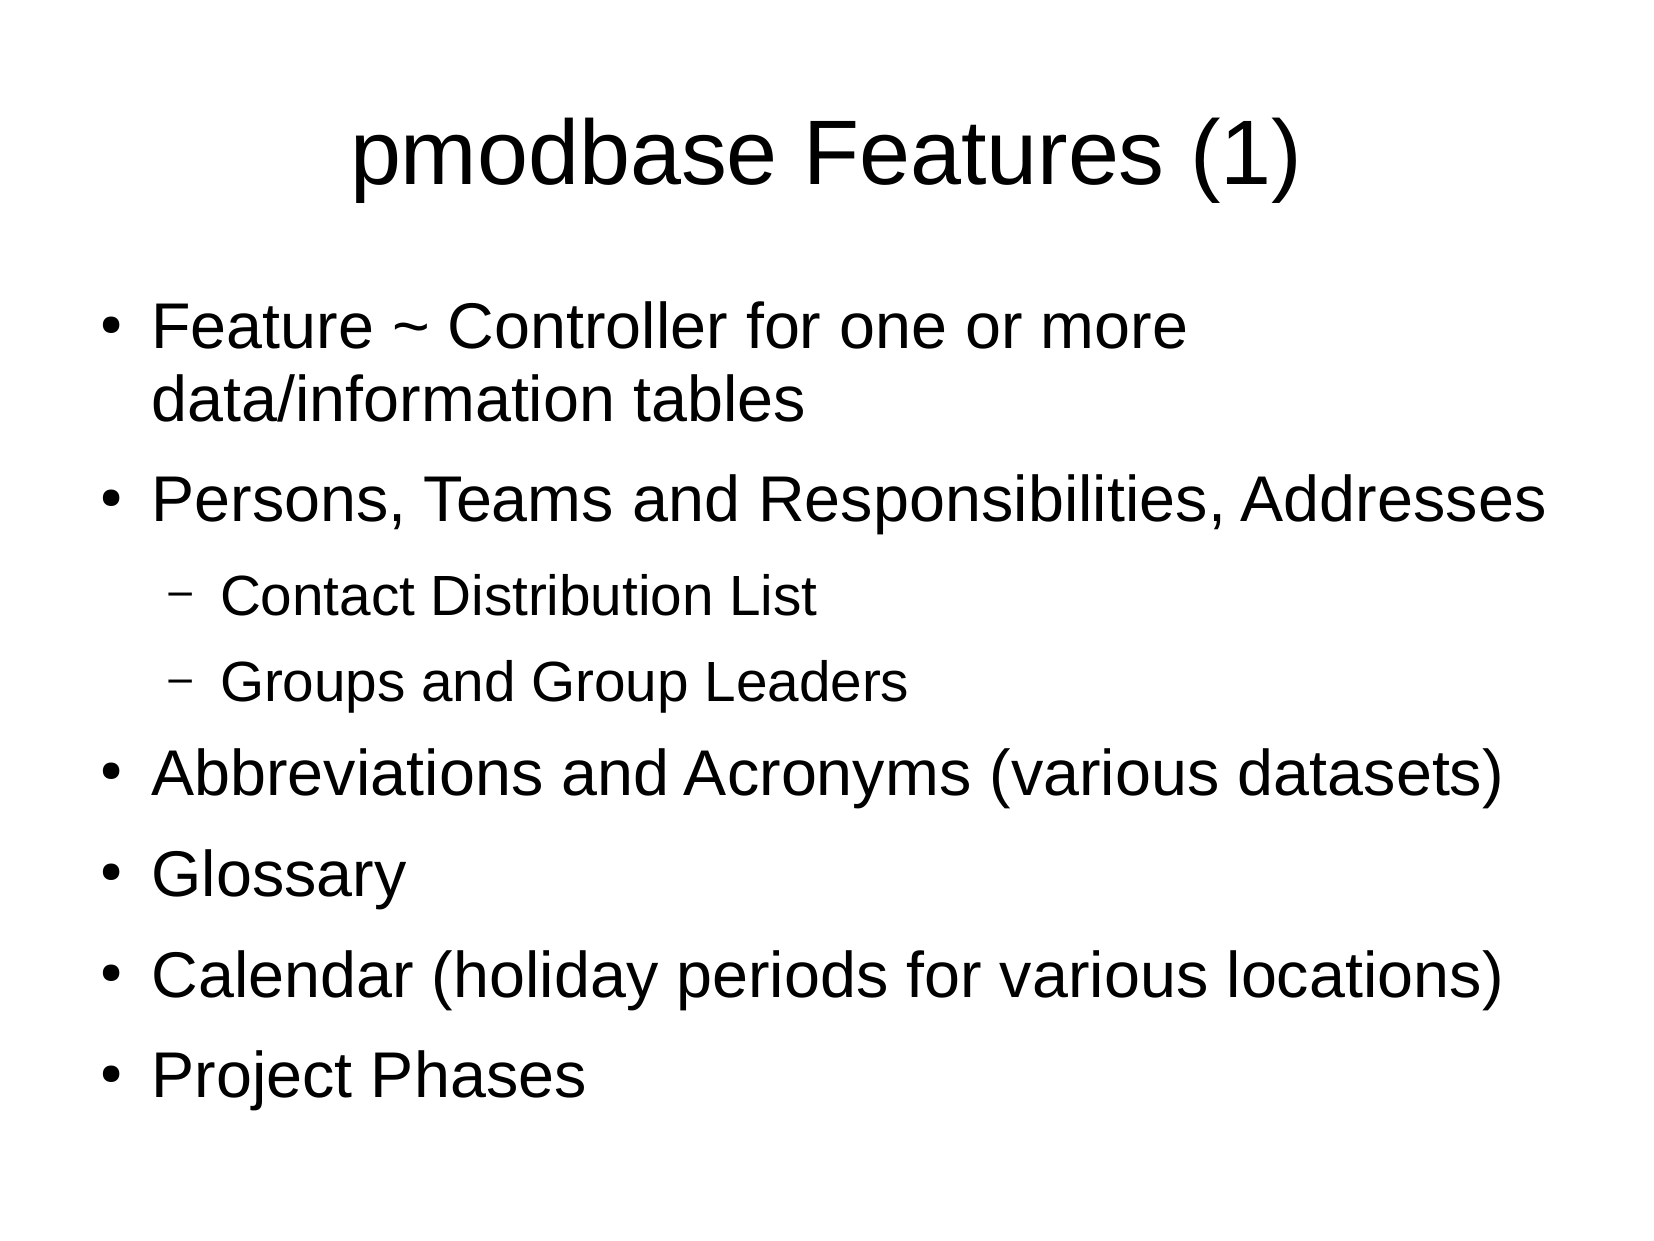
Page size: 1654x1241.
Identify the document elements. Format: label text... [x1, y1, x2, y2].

list Feature ~ Controller for one or more data/information tables Persons, Teams and Responsibilities, Addresses Contact Distribution List Groups and Group Leaders Abbreviations and Acronyms (various datasets) Glossary Calendar (holiday periods for various locations) Project Phases [82, 290, 1571, 1171]
title pmodbase Features (1) [82, 49, 1571, 257]
